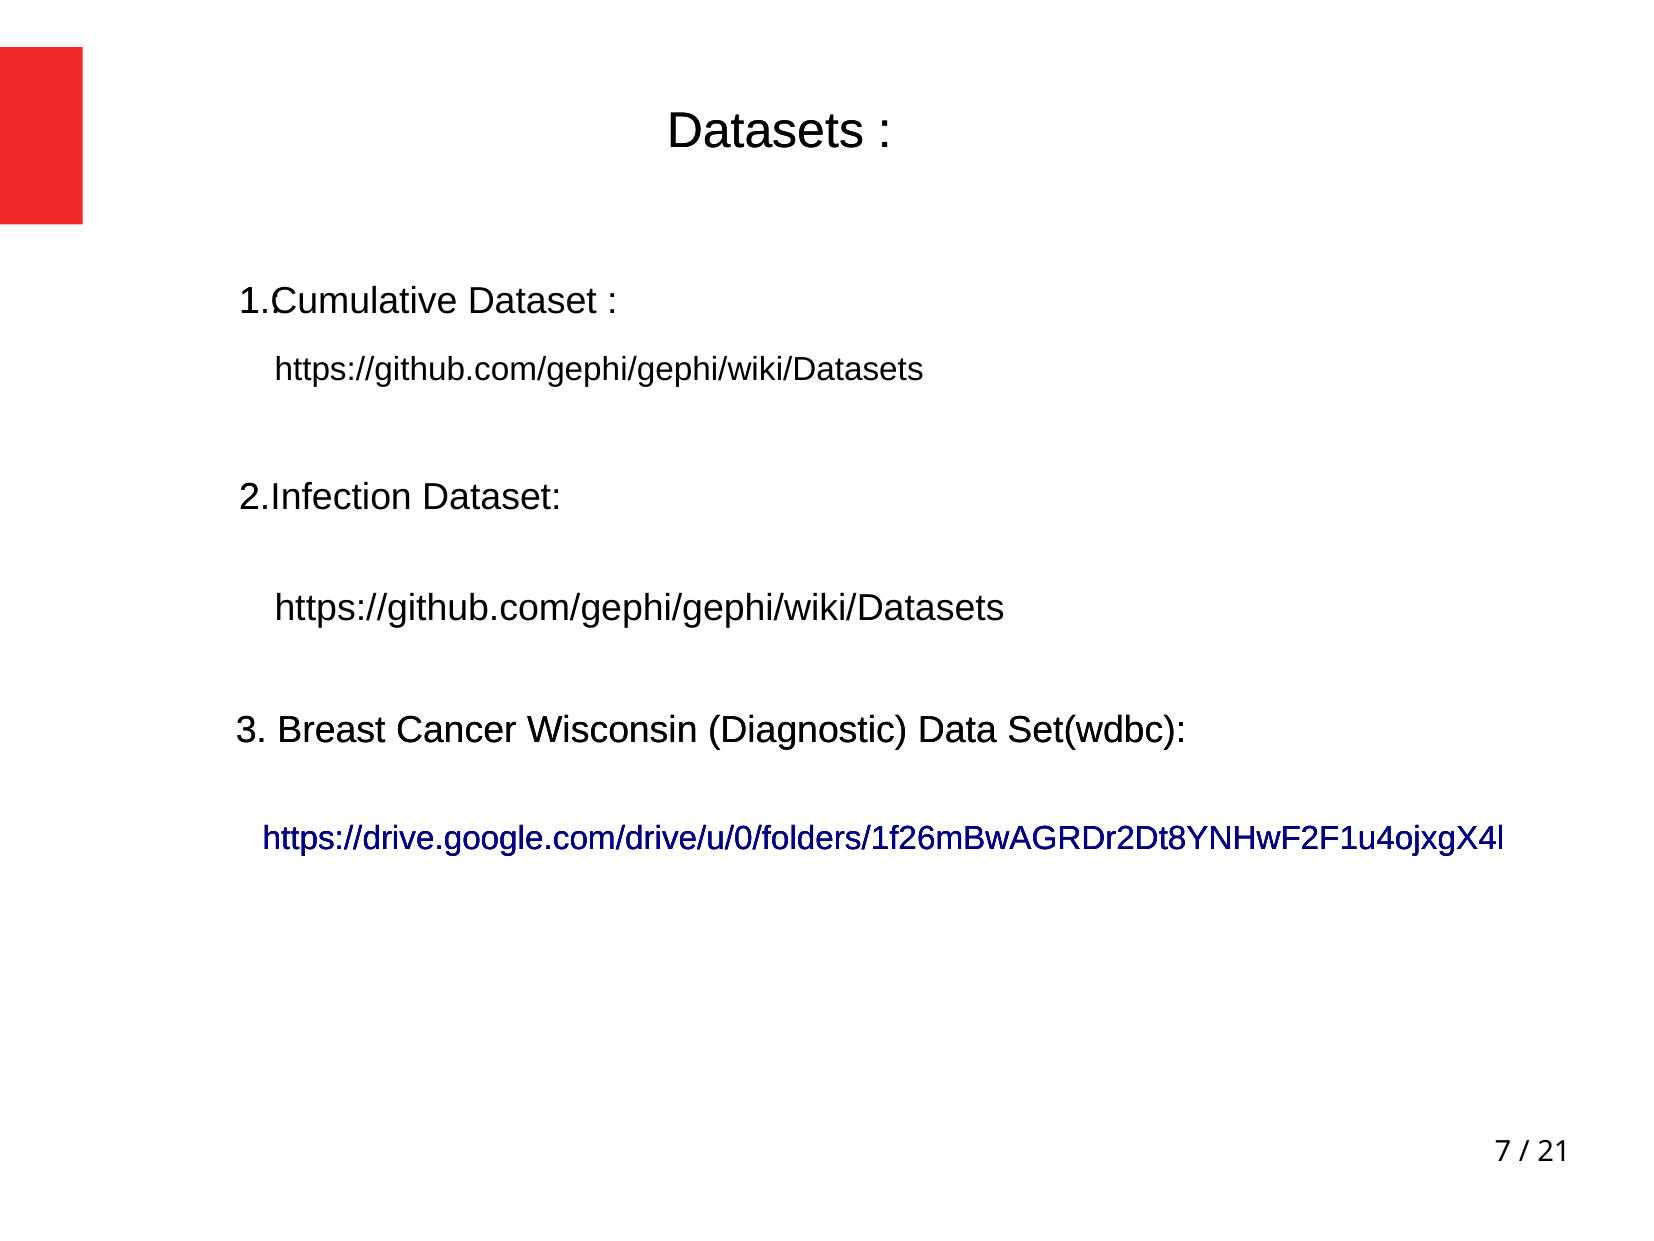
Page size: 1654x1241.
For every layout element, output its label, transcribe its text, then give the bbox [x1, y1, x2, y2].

text_box 3. Breast Cancer Wisconsin (Diagnostic) Data Set(wdbc): [221, 701, 1214, 773]
text_box 2. [224, 468, 733, 544]
text_box https://github.com/gephi/gephi/wiki/Datasets [259, 578, 1123, 636]
text_box Datasets : [248, 94, 1312, 166]
text_box https://github.com/gephi/gephi/wiki/Datasets [259, 342, 1264, 395]
text_box https://drive.google.com/drive/u/0/folders/1f26mBwAGRDr2Dt8YNHwF2F1u4ojxgX4l [248, 812, 1619, 865]
text_box 1 : [224, 271, 1028, 329]
